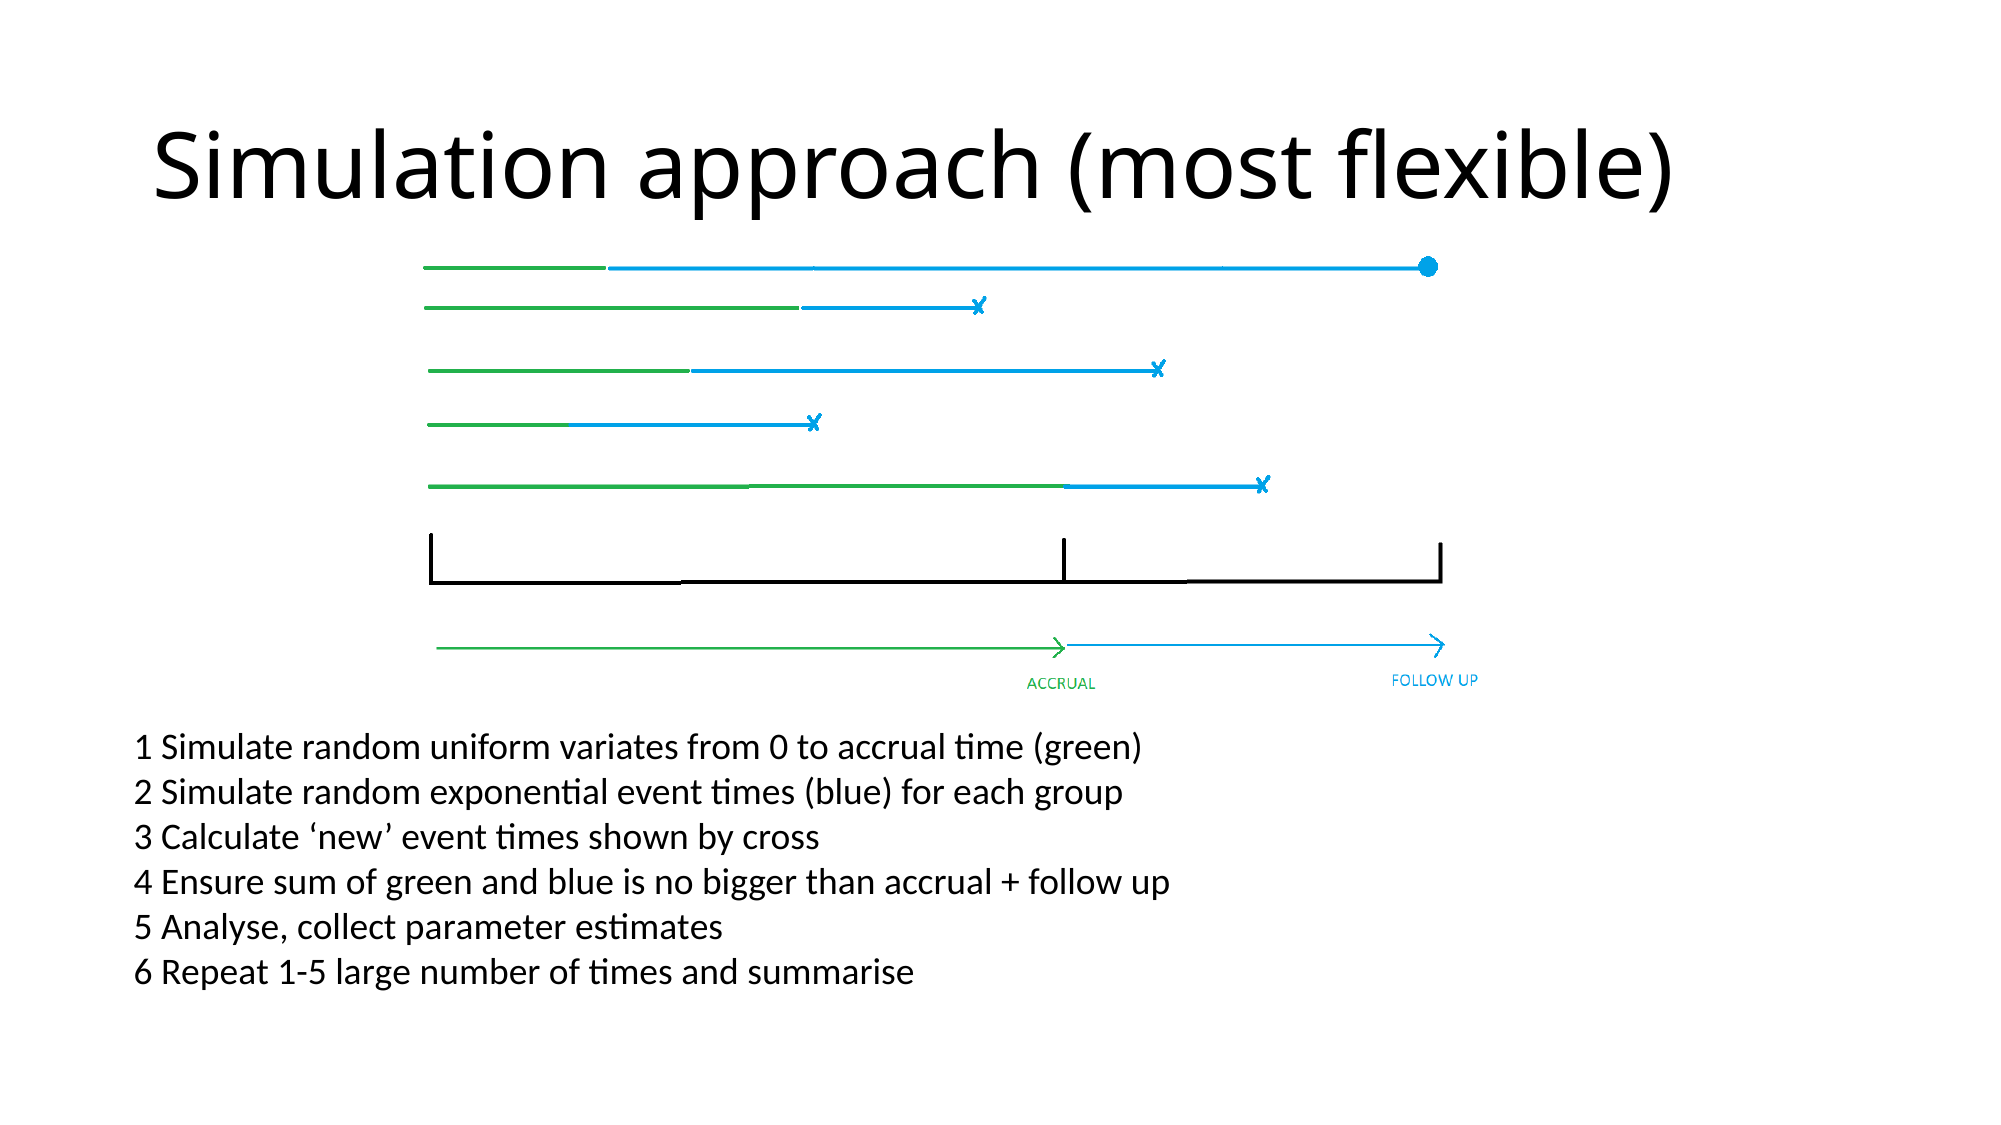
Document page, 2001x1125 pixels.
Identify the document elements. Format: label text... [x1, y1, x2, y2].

title Simulation approach (most flexible) [137, 59, 1863, 278]
picture [400, 238, 1504, 703]
text_box 1 Simulate random uniform variates from 0 to accrual time (green) 2 Simulate random exponential event times (blue) for each group 3 Calculate ‘new’ event times shown by cross 4 Ensure sum of green and blue is no bigger than accrual + follow up 5 Analyse, collect parameter estimates 6 Repeat 1-5 large number of times and summarise [118, 714, 1822, 1002]
